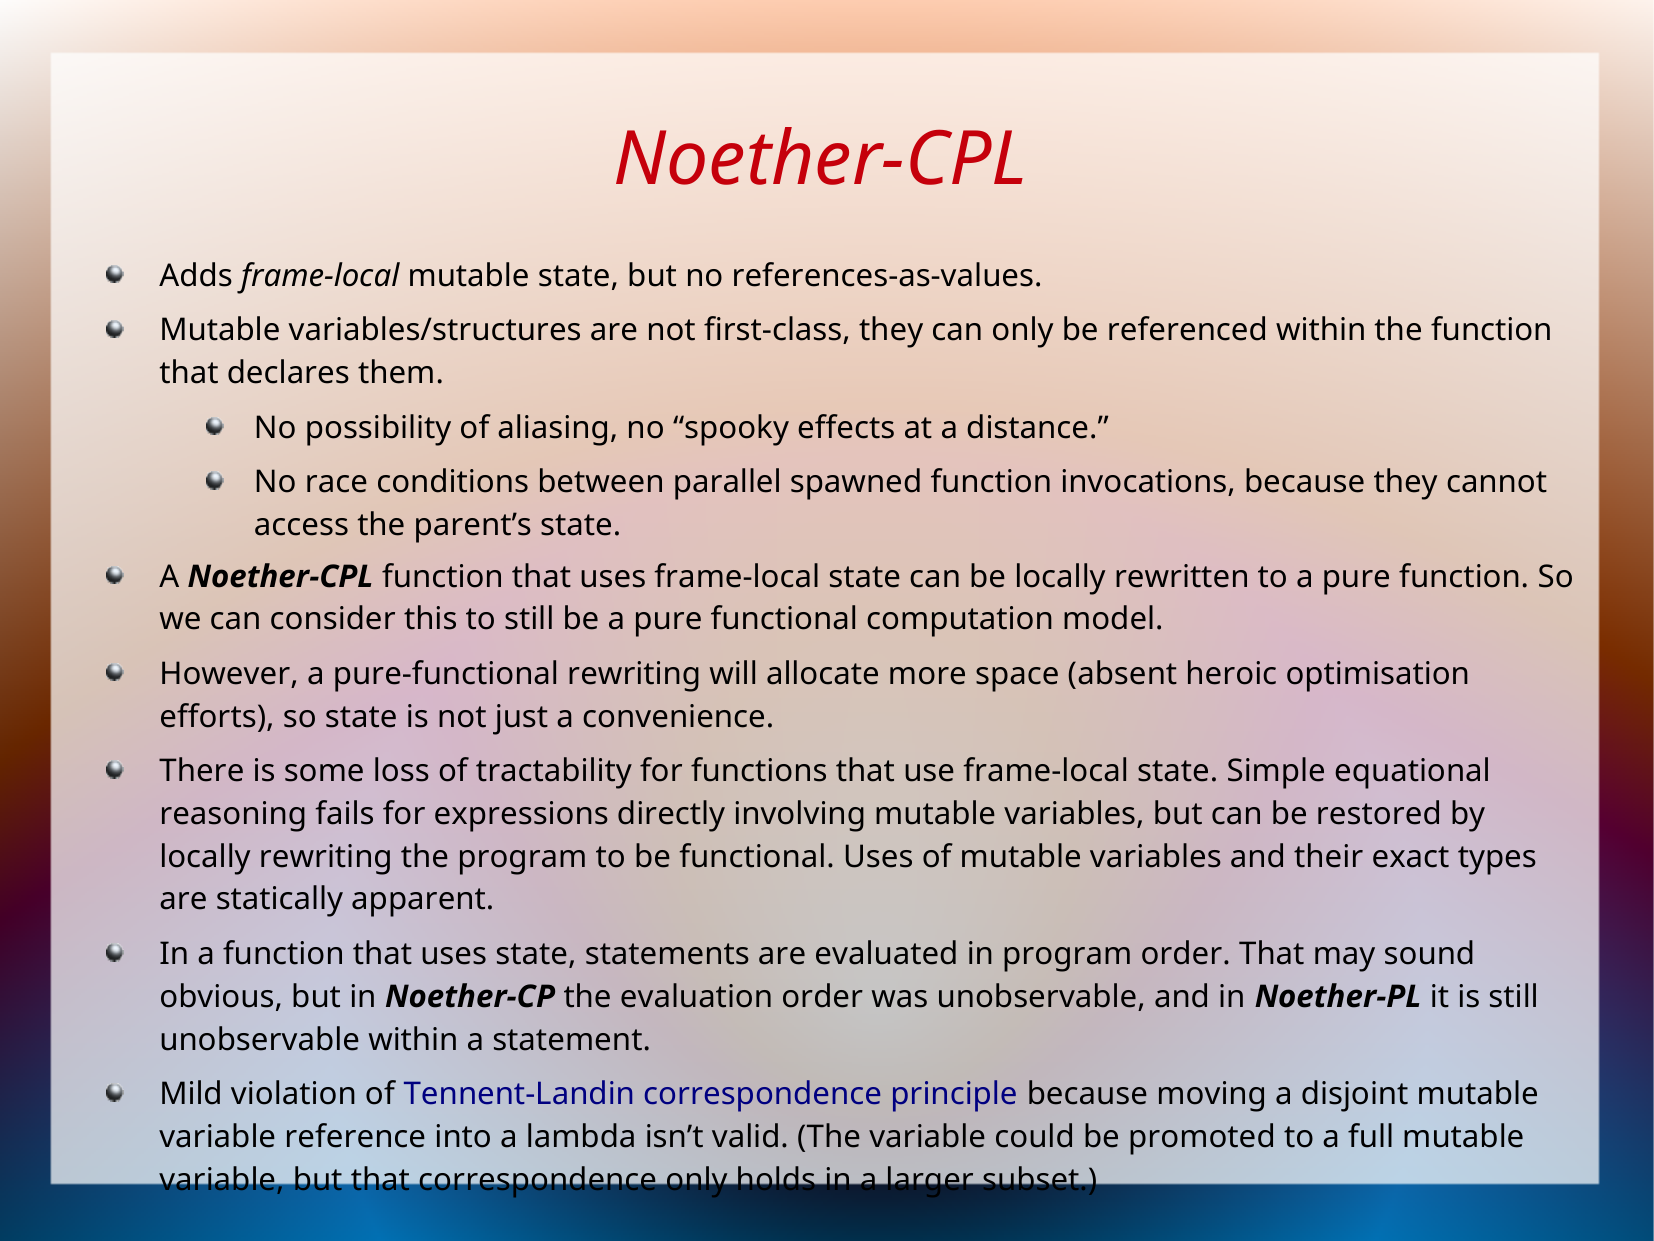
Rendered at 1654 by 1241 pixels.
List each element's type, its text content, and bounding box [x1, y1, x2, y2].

picture [0, 0, 1654, 1241]
list Adds frame-local mutable state, but no references-as-values. Mutable variables/structures are not first-class, they can only be referenced within the function that declares them. No possibility of aliasing, no “spooky effects at a distance.” No race conditions between parallel spawned function invocations, because they cannot access the parent’s state. A Noether-CPL function that uses frame-local state can be locally rewritten to a pure function. So we can consider this to still be a pure functional computation model. However, a pure-functional rewriting will allocate more space (absent heroic optimisation efforts), so state is not just a convenience. There is some loss of tractability for functions that use frame-local state. Simple equational reasoning fails for expressions directly involving mutable variables, but can be restored by locally rewriting the program to be functional. Uses of mutable variables and their exact types are statically apparent. In a function that uses state, statements are evaluated in program order. That may sound obvious, but in Noether-CP the evaluation order was unobservable, and in Noether-PL it is still unobservable within a statement. Mild violation of Tennent-Landin correspondence principle because moving a disjoint mutable variable reference into a lambda isn’t valid. (The variable could be promoted to a full mutable variable, but that correspondence only holds in a larger subset.) [88, 252, 1577, 1066]
title Noether-CPL [76, 59, 1565, 252]
